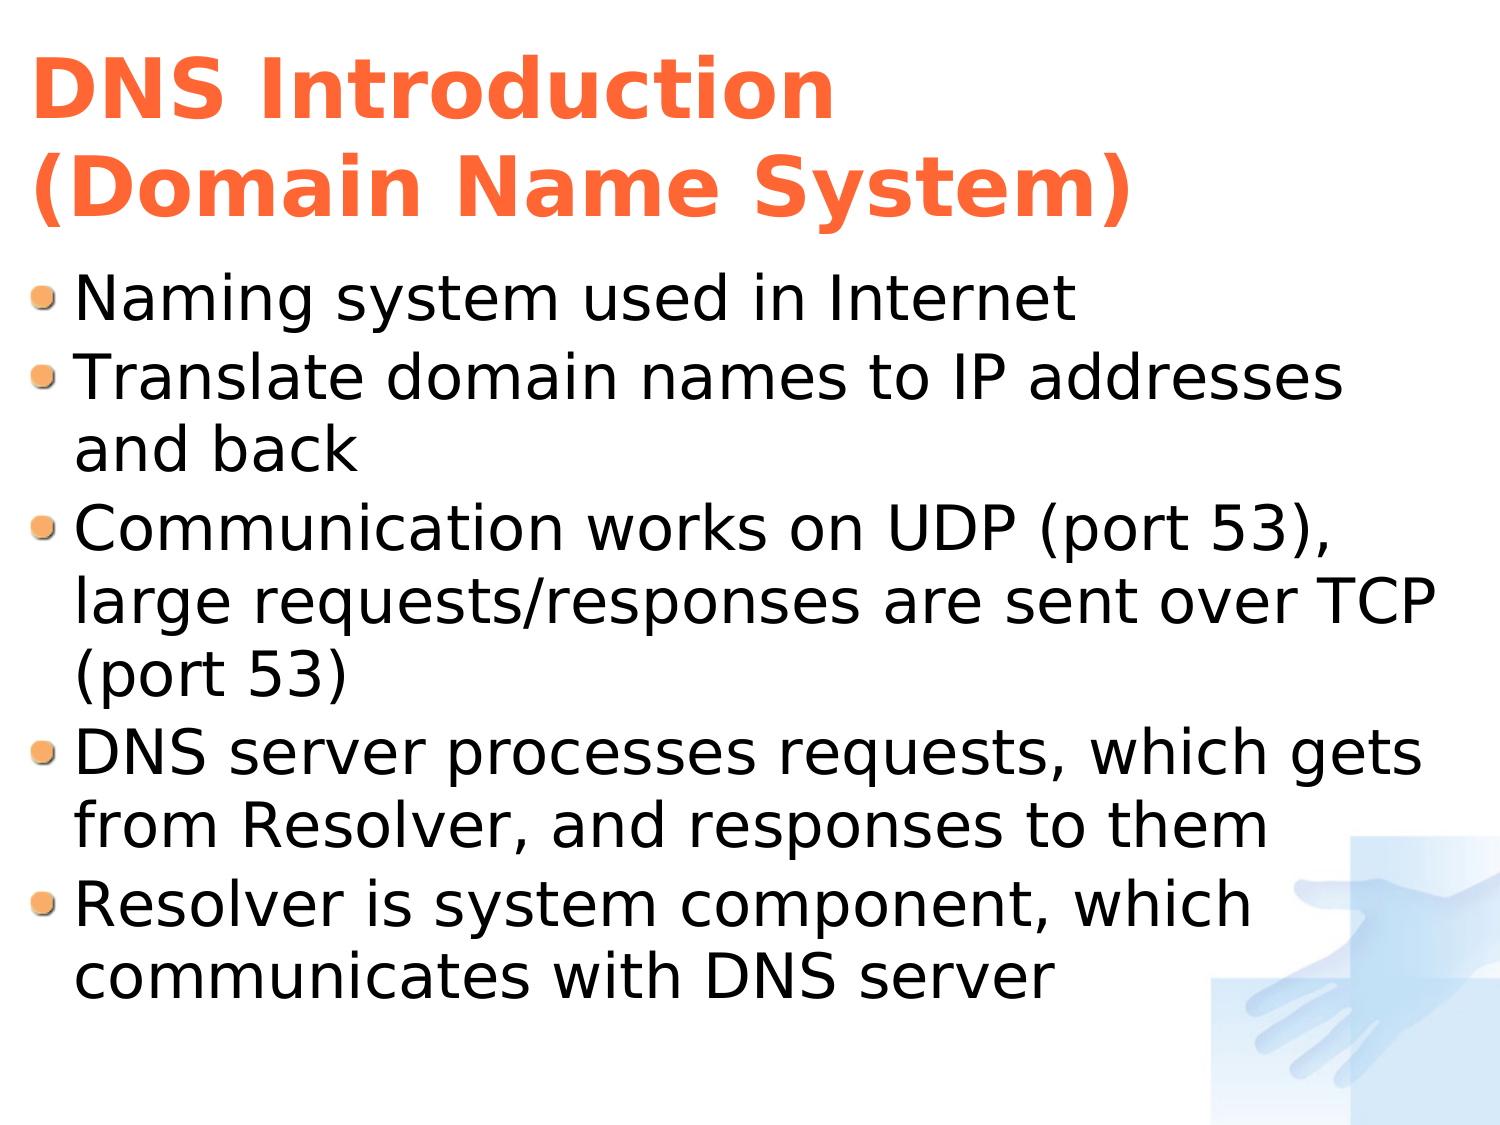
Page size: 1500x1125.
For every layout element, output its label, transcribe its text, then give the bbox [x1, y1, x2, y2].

list Naming system used in Internet Translate domain names to IP addresses and back Communication works on UDP (port 53), large requests/responses are sent over TCP (port 53) DNS server processes requests, which gets from Resolver, and responses to them Resolver is system component, which communicates with DNS server [29, 262, 1477, 1093]
picture [0, 0, 1500, 1125]
title DNS Introduction (Domain Name System) [29, 21, 1477, 257]
